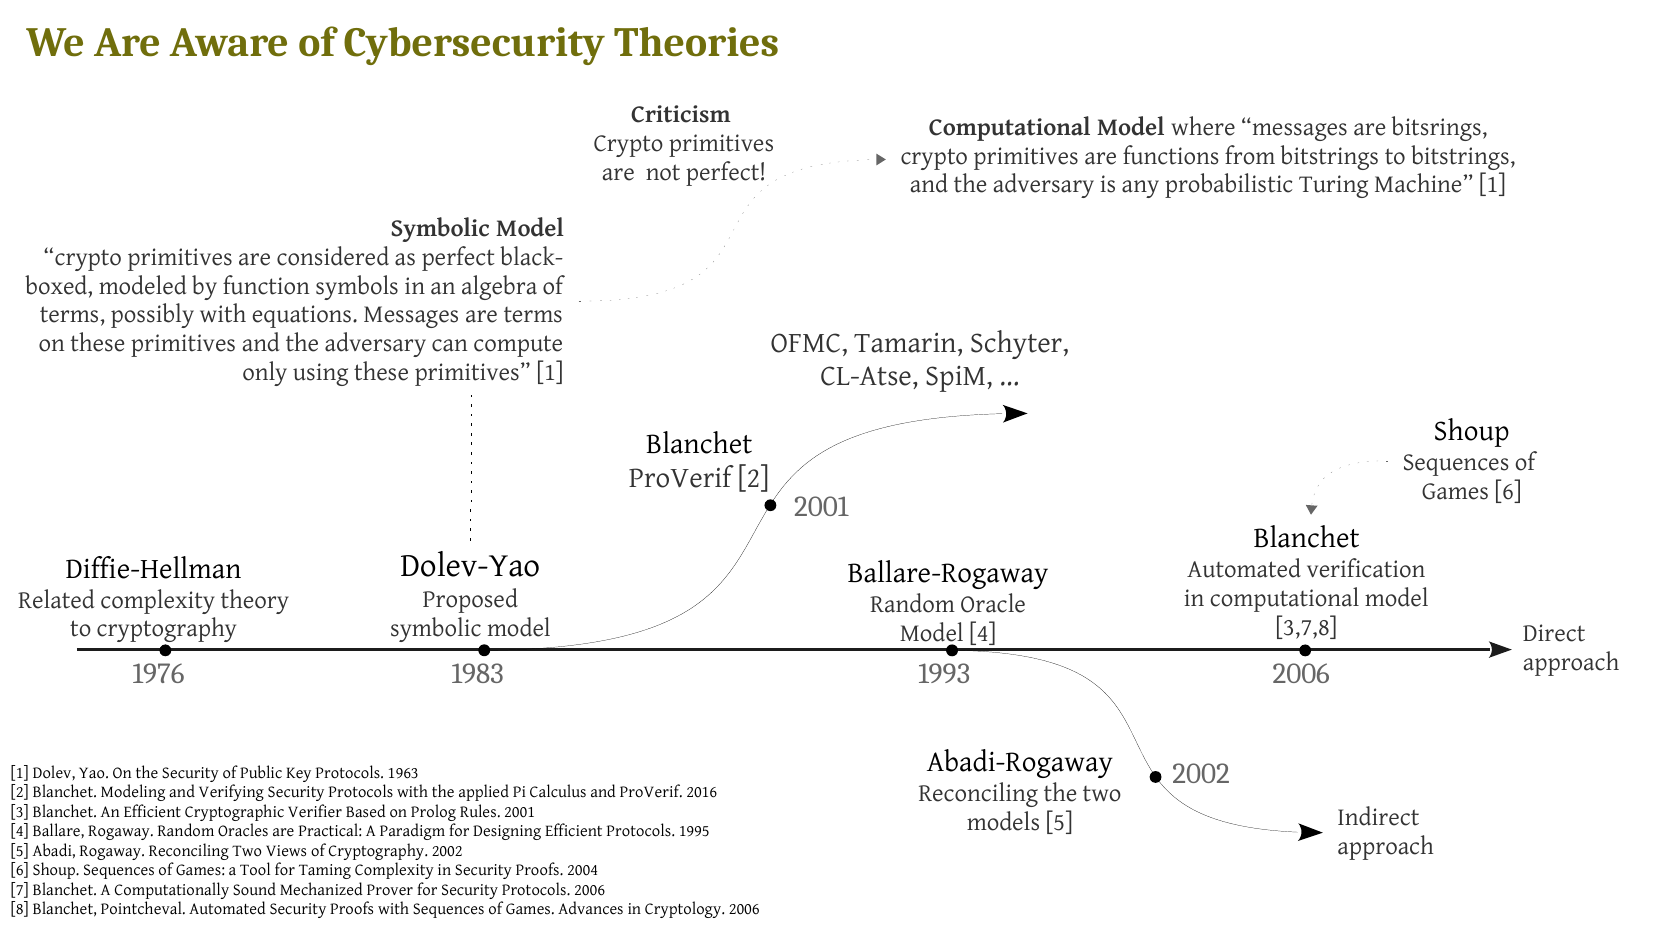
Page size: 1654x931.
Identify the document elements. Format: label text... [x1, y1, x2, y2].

text_box [1299, 644, 1312, 657]
text_box We Are Aware of Cybersecurity Theories [11, 12, 1099, 76]
text_box Indirect approach [1322, 814, 1382, 851]
text_box [764, 499, 777, 512]
text_box 1983 [436, 651, 532, 699]
text_box 2006 [1257, 649, 1353, 699]
text_box Shoup Sequences of Games [6] [1387, 407, 1560, 514]
text_box Computational Model where “messages are bitsrings, crypto primitives are functions from bitstrings to bitstrings, and the adversary is any probabilistic Turing Machine” [1] [885, 106, 1542, 213]
text_box Symbolic Model “crypto primitives are considered as perfect black-boxed, modeled by function symbols in an algebra of terms, possibly with equations. Messages are terms on these primitives and the adversary can compute only using these primitives” [1] [6, 207, 579, 395]
text_box 2002 [1157, 750, 1253, 800]
text_box Dolev-Yao Proposed symbolic model [375, 540, 592, 651]
text_box [159, 644, 172, 657]
text_box Ballare-Rogaway Random Oracle Model [4] [832, 549, 1075, 656]
text_box [1] Dolev, Yao. On the Security of Public Key Protocols. 1963 [2] Blanchet. Modeling and Verifying Security Protocols with the applied Pi Calculus and ProVerif. 2016 [3] Blanchet. An Efficient Cryptographic Verifier Based on Prolog Rules. 2001 [4] Ballare, Rogaway. Random Oracles are Practical: A Paradigm for Designing Efficient Protocols. 1995 [5] Abadi, Rogaway. Reconciling Two Views of Cryptography. 2002 [6] Shoup. Sequences of Games: a Tool for Taming Complexity in Security Proofs. 2004 [7] Blanchet. A Computationally Sound Mechanized Prover for Security Protocols. 2006 [8] Blanchet, Pointcheval. Automated Security Proofs with Sequences of Games. Advances in Cryptology. 2006 [0, 756, 777, 927]
text_box [1149, 771, 1162, 783]
text_box Blanchet Automated verification in computational model [3,7,8] [1169, 514, 1453, 679]
text_box Criticism Crypto primitives are not perfect! [578, 93, 798, 195]
text_box Direct approach [1508, 612, 1635, 686]
text_box 1993 [903, 656, 999, 699]
text_box 2001 [779, 482, 875, 532]
text_box Diffie-Hellman Related complexity theory to cryptography [3, 545, 329, 664]
text_box Abadi-Rogaway Reconciling the two models [5] [903, 738, 1146, 845]
text_box OFMC, Tamarin, Schyter, CL-Atse, SpiM, ... [755, 319, 1093, 402]
text_box Blanchet ProVerif [2] [614, 420, 786, 508]
text_box 1976 [117, 664, 213, 699]
